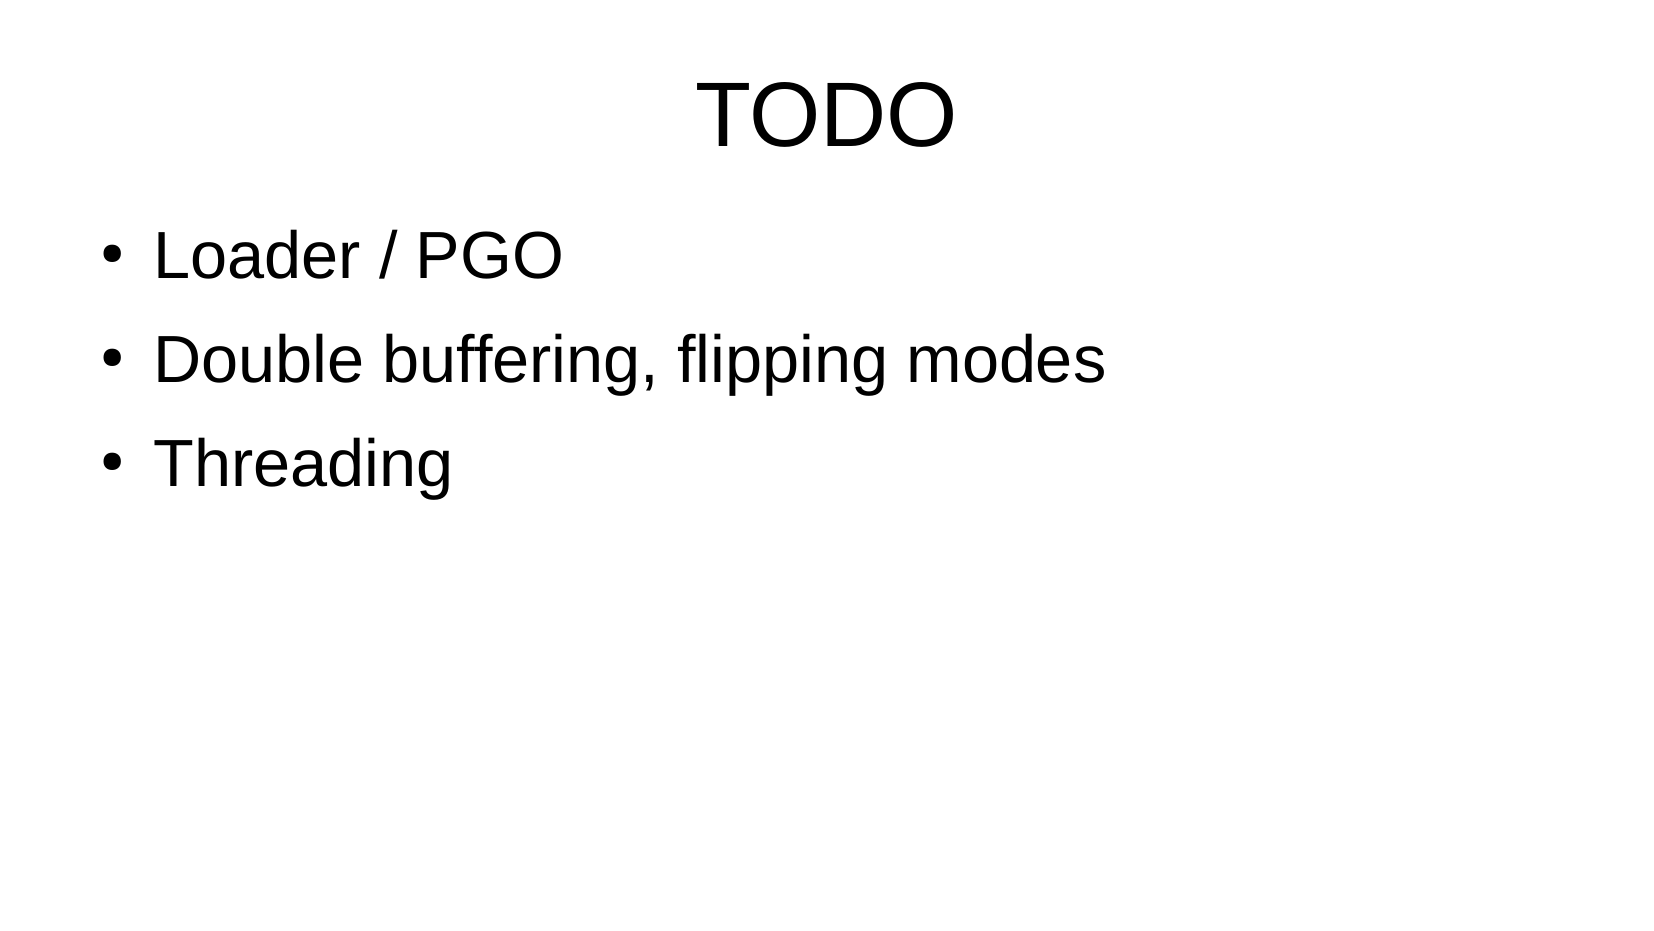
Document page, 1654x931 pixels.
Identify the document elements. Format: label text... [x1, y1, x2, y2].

list Loader / PGO Double buffering, flipping modes Threading [82, 217, 1571, 758]
title TODO [82, 37, 1571, 193]
